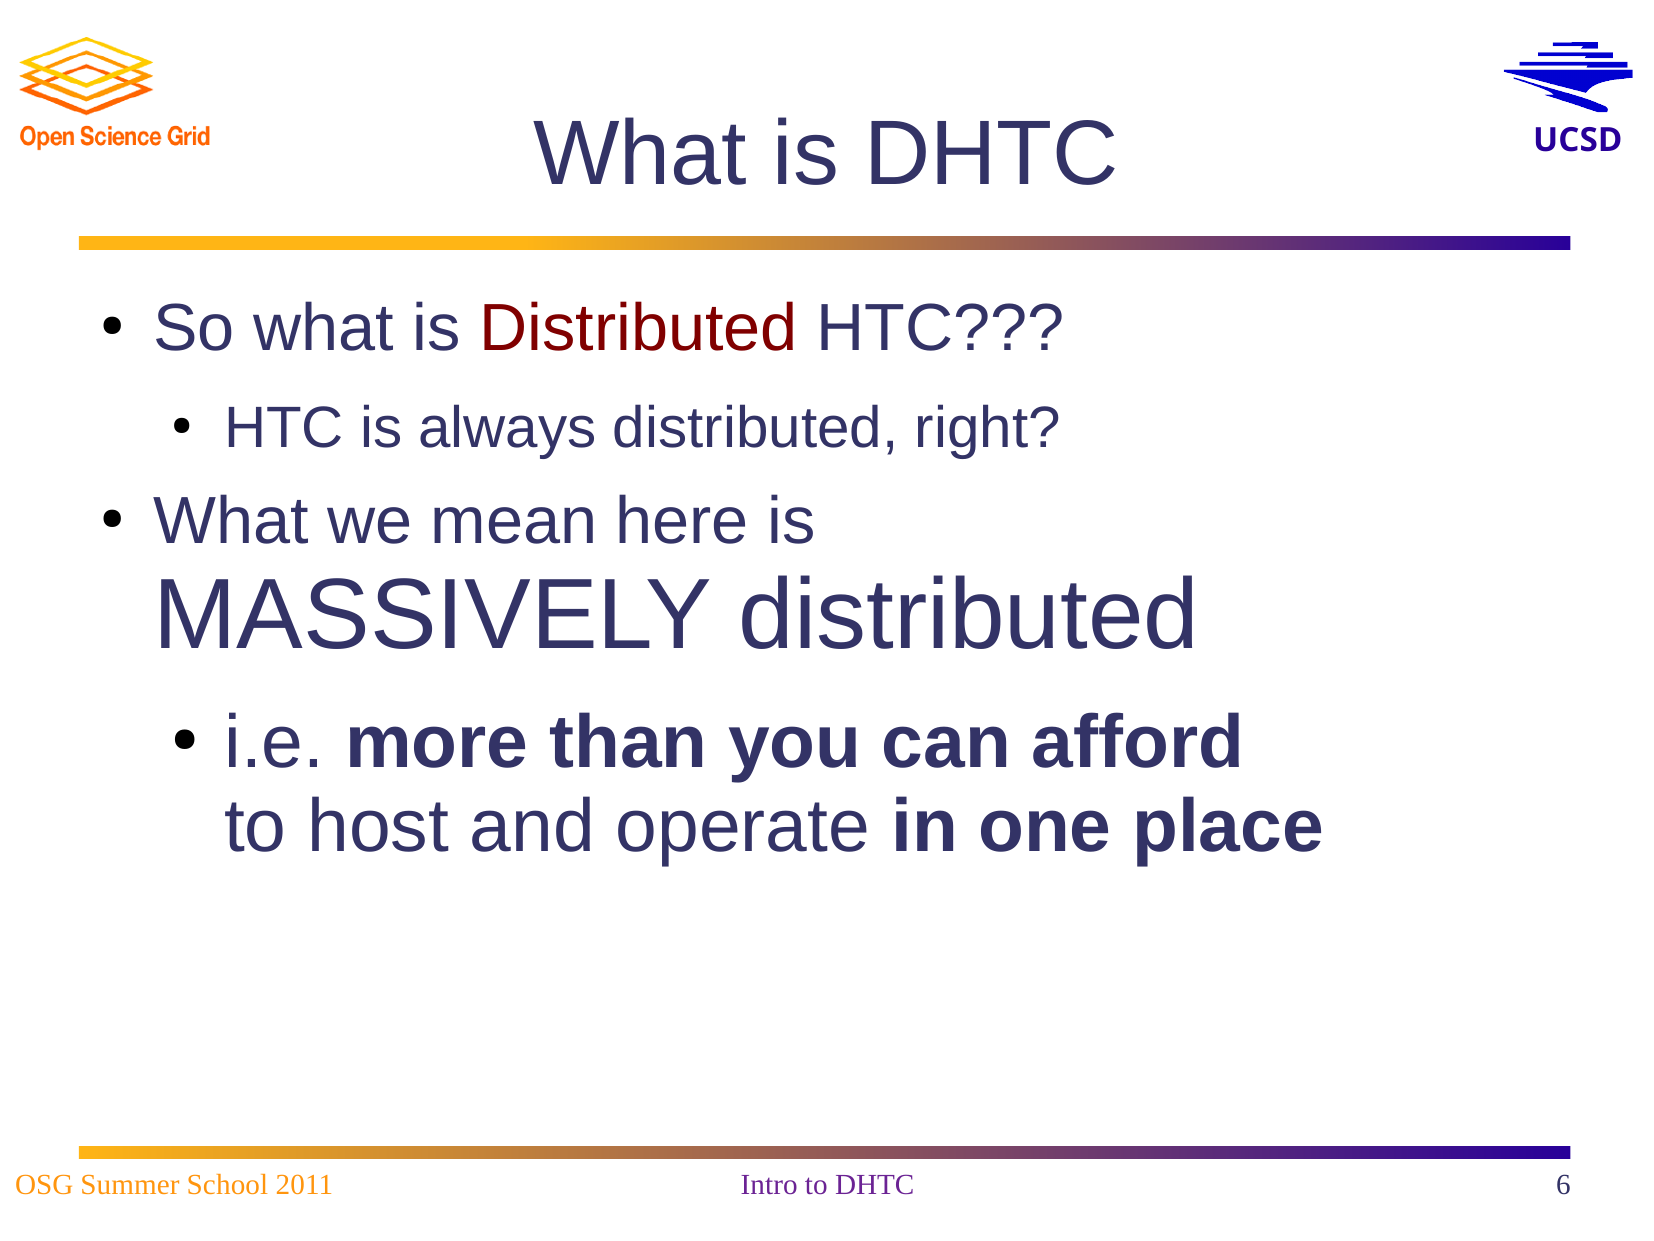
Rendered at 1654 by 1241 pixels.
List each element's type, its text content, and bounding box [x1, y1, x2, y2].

list So what is Distributed HTC??? HTC is always distributed, right? What we mean here is MASSIVELY distributed i.e. more than you can afford to host and operate in one place [82, 290, 1571, 1109]
picture [1495, 42, 1637, 118]
picture [0, 14, 229, 167]
title What is DHTC [82, 49, 1571, 257]
